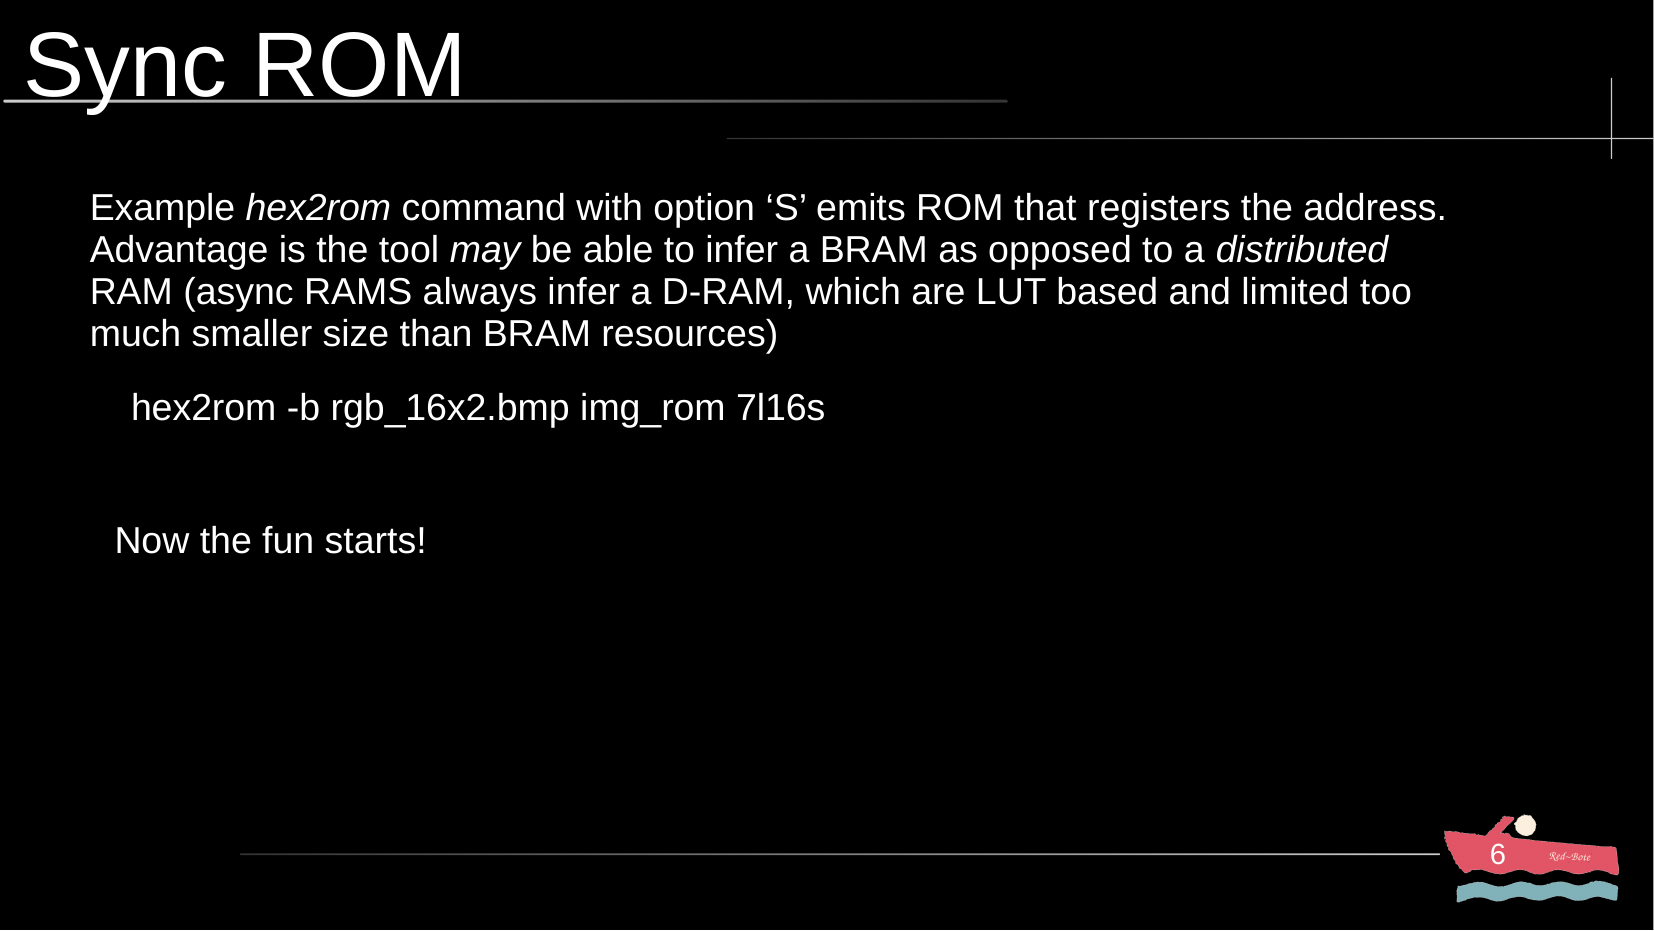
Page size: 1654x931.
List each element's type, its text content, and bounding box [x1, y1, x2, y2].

title Sync ROM [23, 11, 1589, 119]
text_box hex2rom -b rgb_16x2.bmp img_rom 7l16s [116, 379, 841, 437]
text_box Now the fun starts! [99, 512, 638, 611]
picture [1440, 807, 1625, 908]
text_box Example hex2rom command with option ‘S’ emits ROM that registers the address. Advantage is the tool may be able to infer a BRAM as opposed to a distributed RAM (async RAMS always infer a D-RAM, which are LUT based and limited too much smaller size than BRAM resources) [75, 179, 1463, 363]
